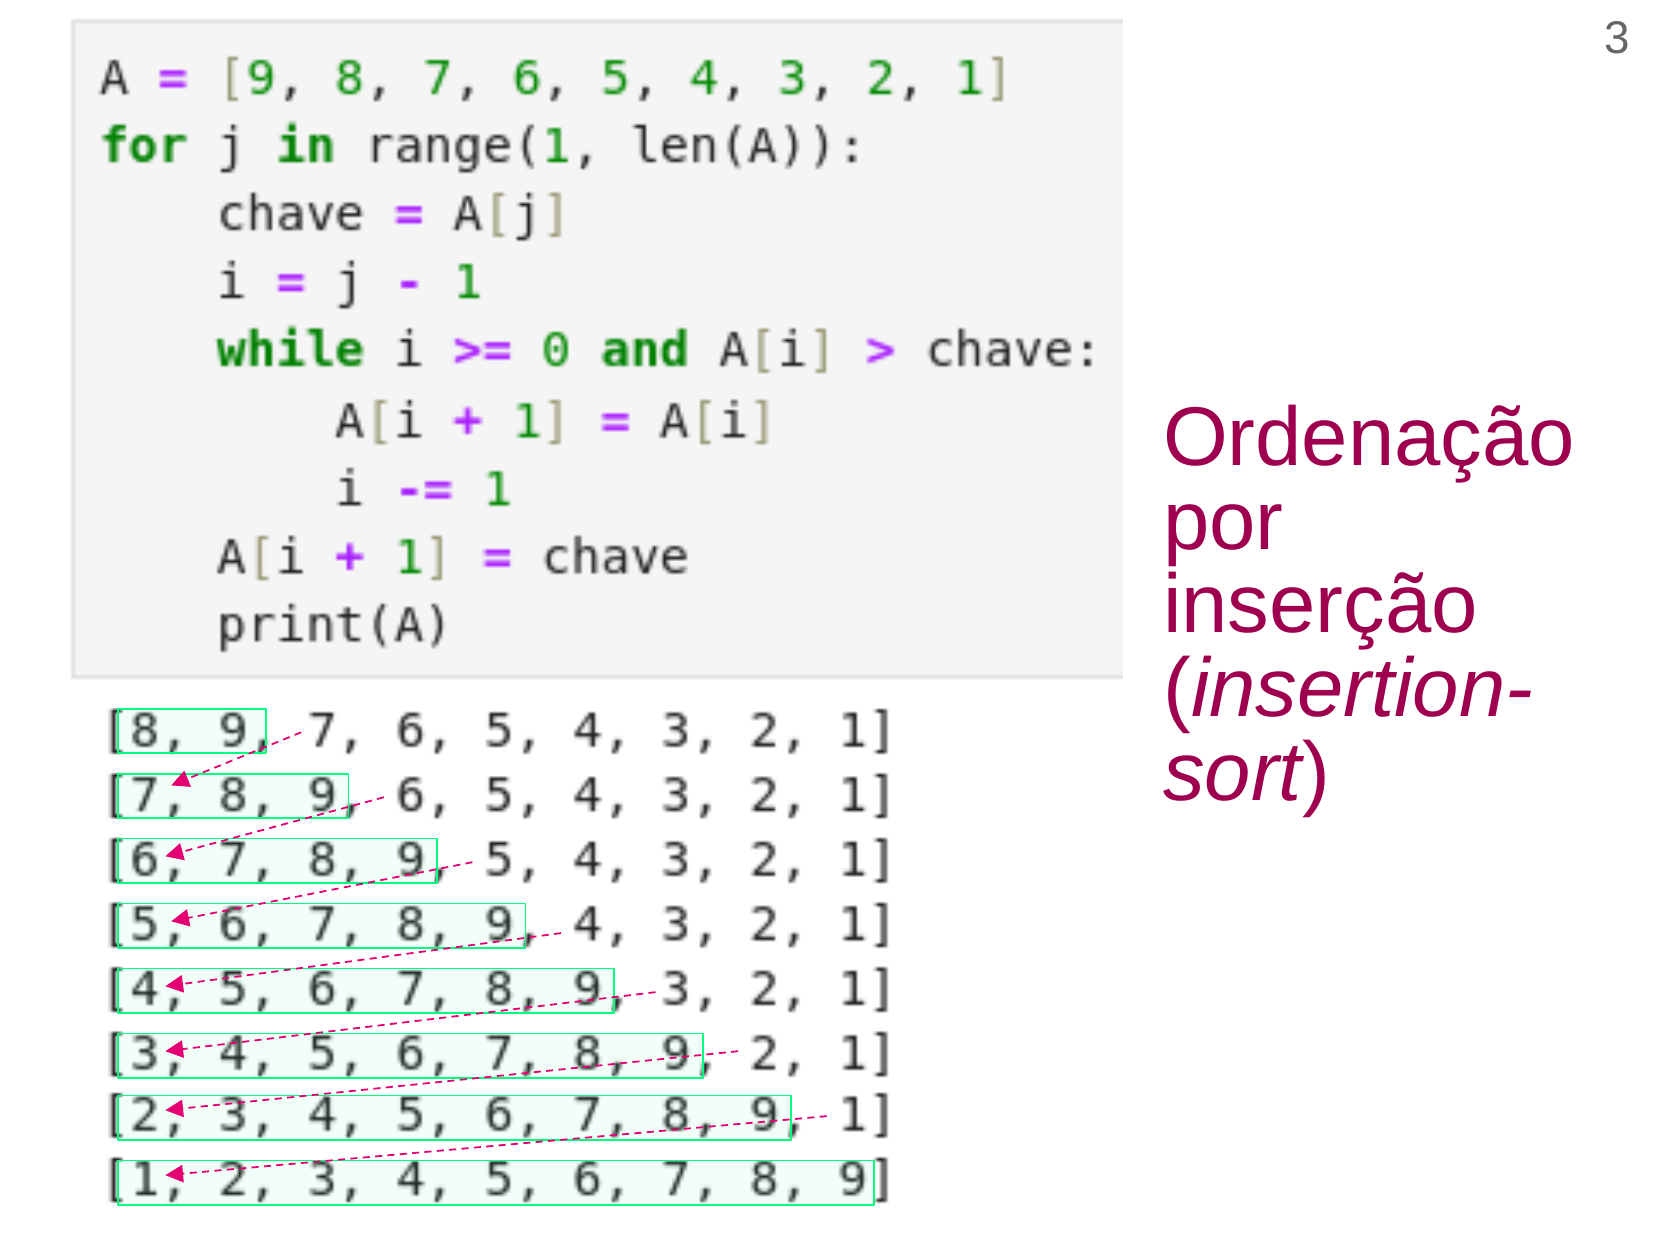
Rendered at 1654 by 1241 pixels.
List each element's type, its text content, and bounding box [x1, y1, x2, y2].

picture [59, 7, 1123, 1227]
text_box [118, 1095, 792, 1140]
text_box [118, 1160, 875, 1205]
text_box [118, 903, 526, 948]
text_box [118, 773, 349, 818]
text_box [118, 708, 266, 753]
text_box [118, 838, 438, 883]
text_box [118, 968, 615, 1013]
title Ordenação por inserção (insertion-sort) [1163, 4, 1595, 1211]
text_box [118, 1033, 703, 1078]
